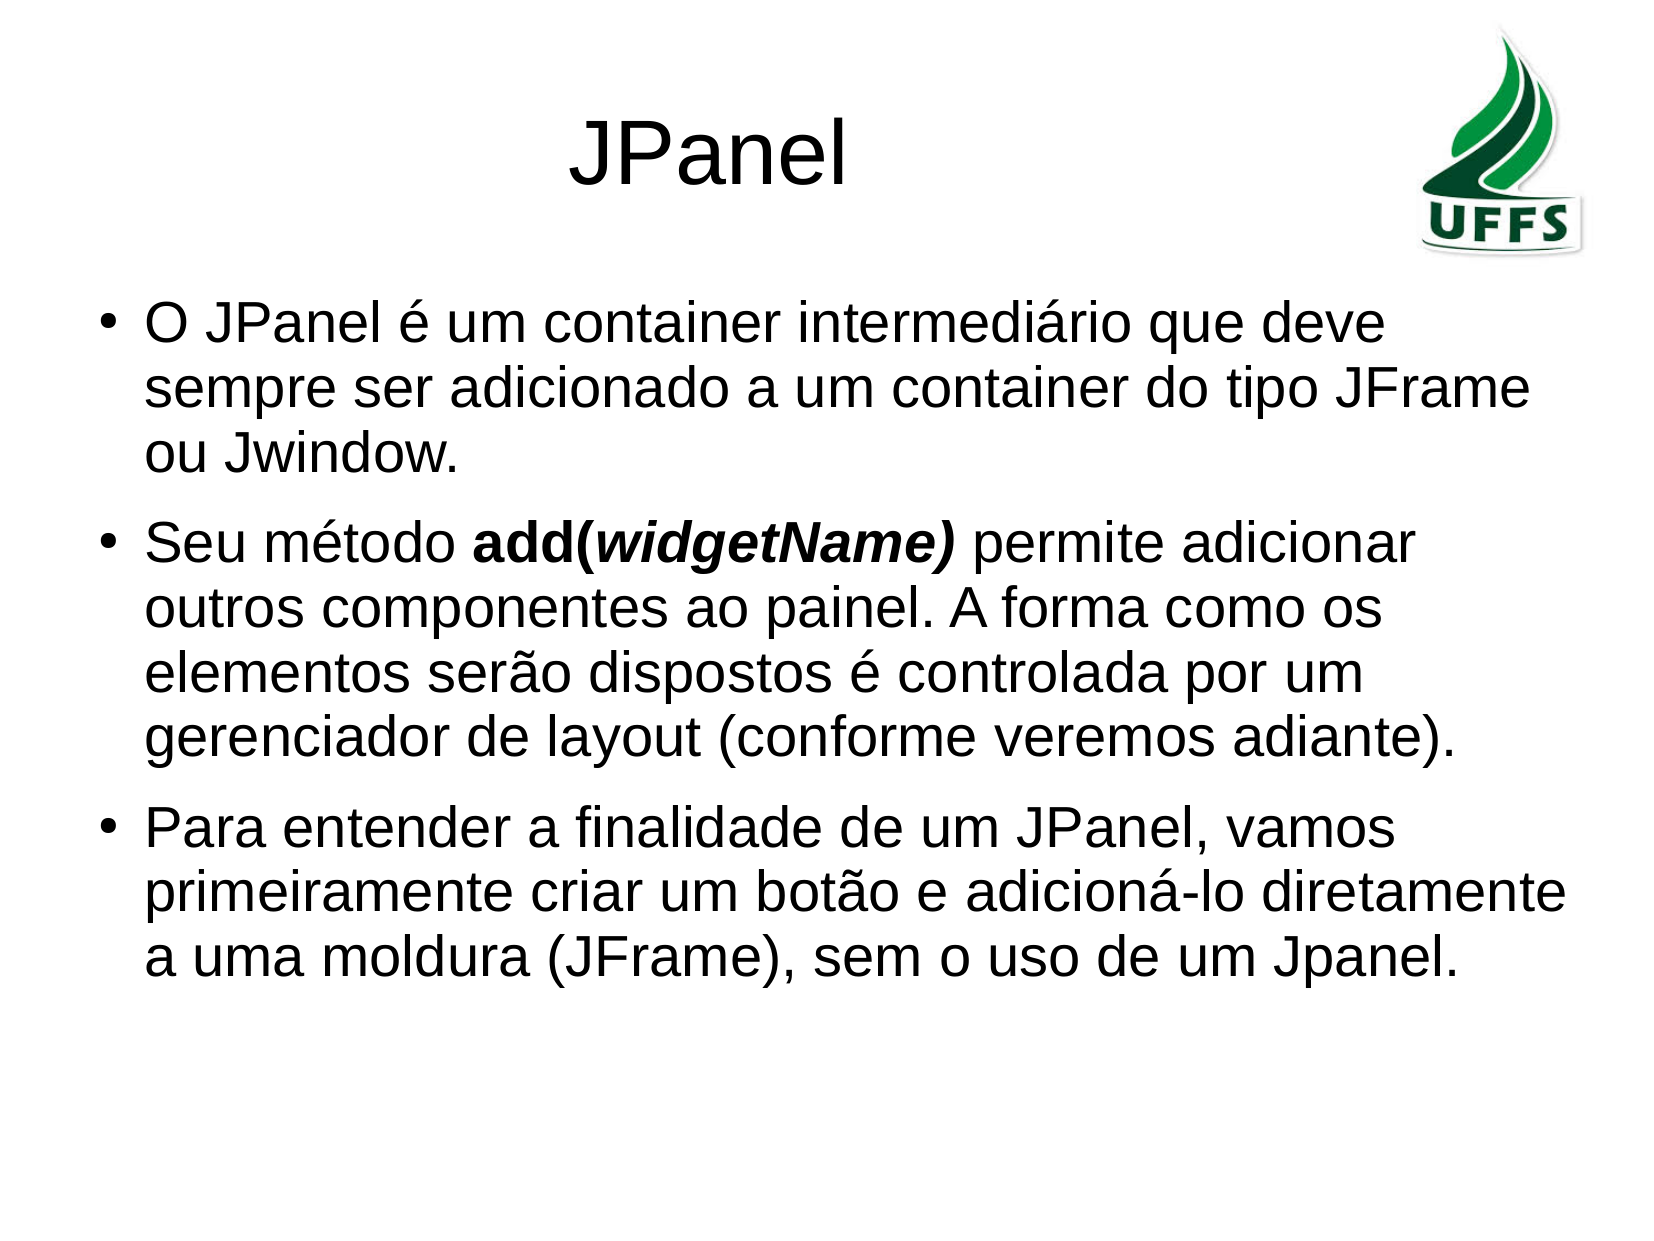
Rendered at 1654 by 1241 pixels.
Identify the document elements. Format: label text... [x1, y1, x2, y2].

title JPanel [82, 49, 1335, 257]
picture [1381, 20, 1624, 272]
list O JPanel é um container intermediário que deve sempre ser adicionado a um container do tipo JFrame ou Jwindow. Seu método add(widgetName) permite adicionar outros componentes ao painel. A forma como os elementos serão dispostos é controlada por um gerenciador de layout (conforme veremos adiante). Para entender a finalidade de um JPanel, vamos primeiramente criar um botão e adicioná-lo diretamente a uma moldura (JFrame), sem o uso de um Jpanel. [82, 290, 1571, 1010]
